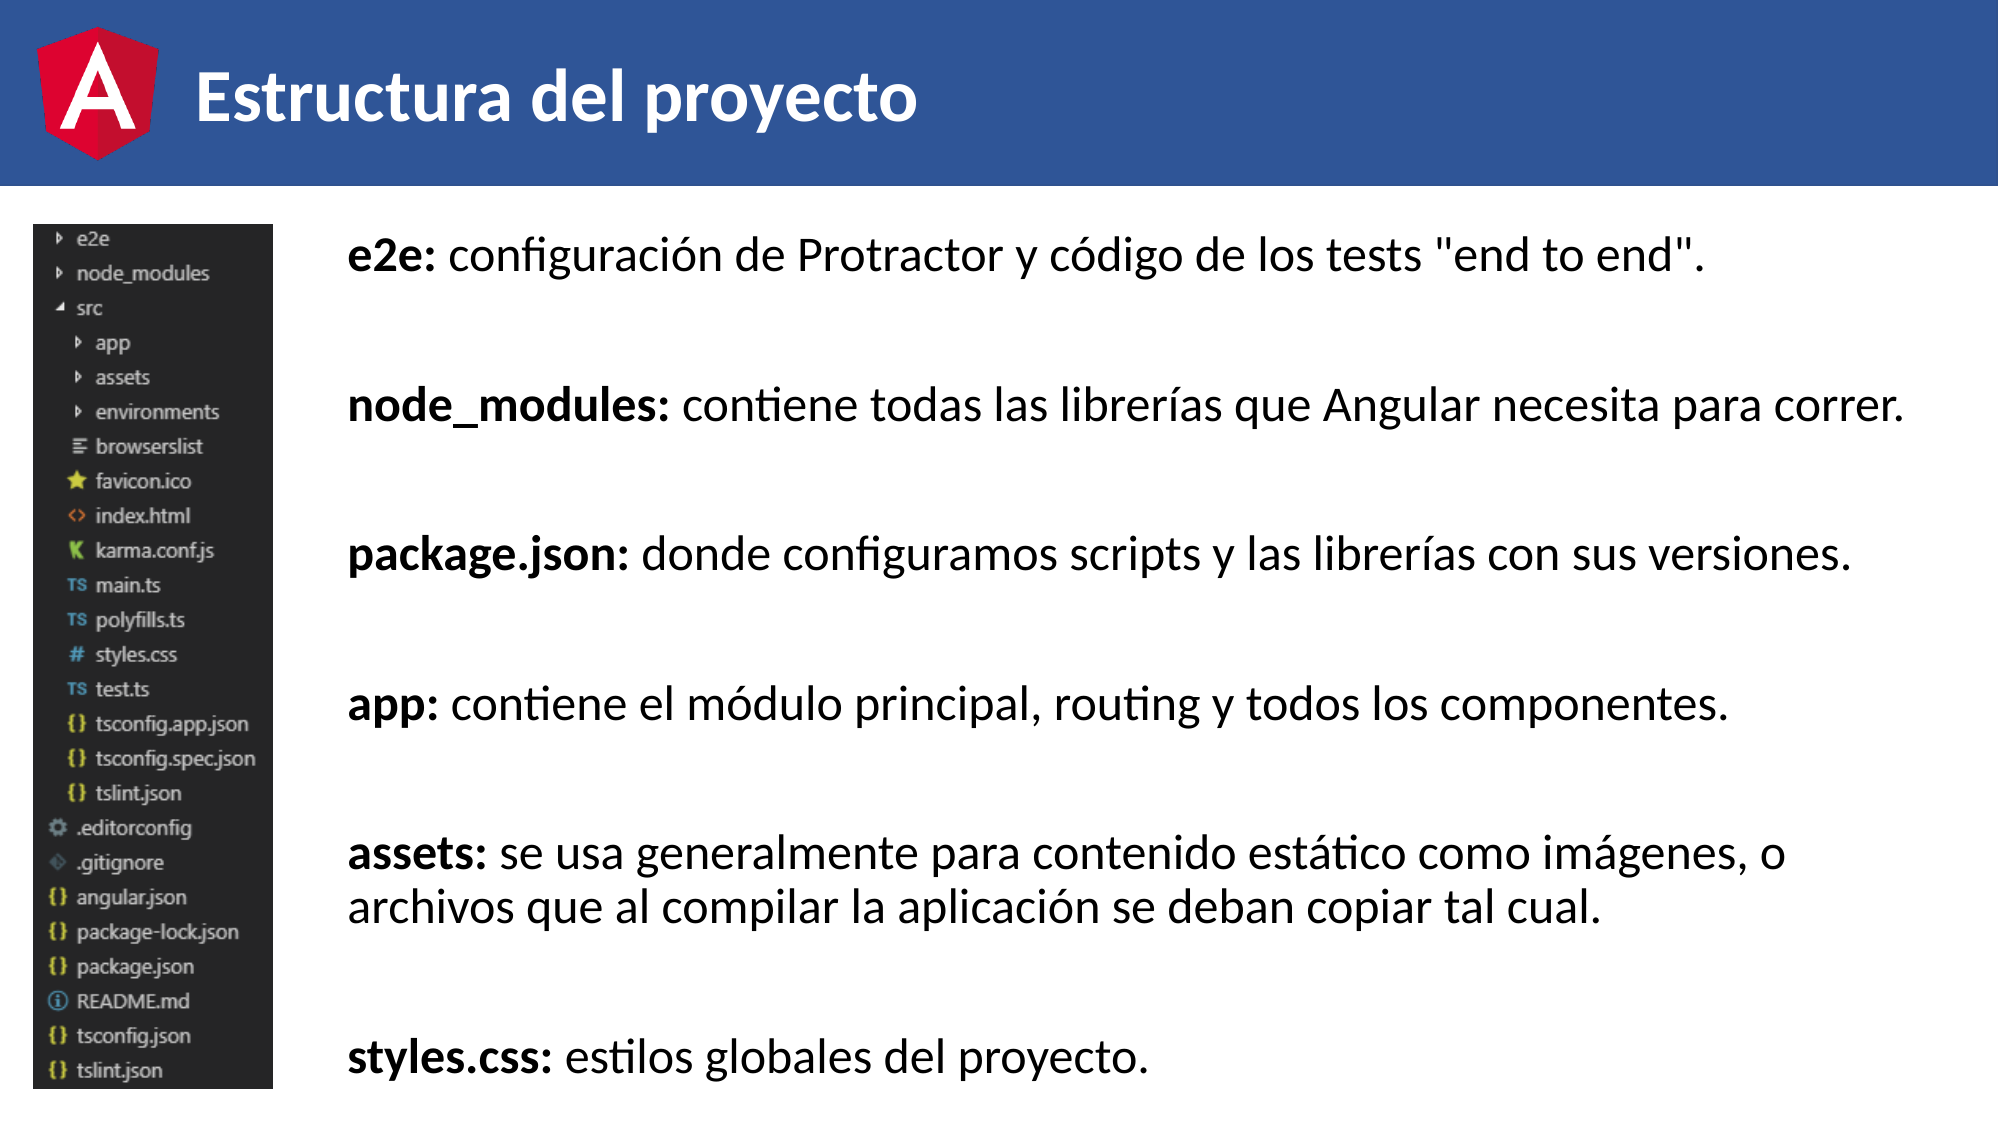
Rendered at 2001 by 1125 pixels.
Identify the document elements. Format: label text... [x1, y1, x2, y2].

text_box [0, 0, 1997, 185]
picture [33, 224, 273, 1089]
text_box Estructura del proyecto [180, 38, 1971, 145]
picture [16, 6, 179, 173]
subtitle e2e: configuración de Protractor y código de los tests "end to end". node_modules: contiene todas las librerías que Angular necesita para correr. package.json: donde configuramos scripts y las librerías con sus versiones. app: contiene el módulo principal, routing y todos los componentes. assets: se usa generalmente para contenido estático como imágenes, o archivos que al compilar la aplicación se deban copiar tal cual. styles.css: estilos globales del proyecto. [332, 220, 1925, 1120]
